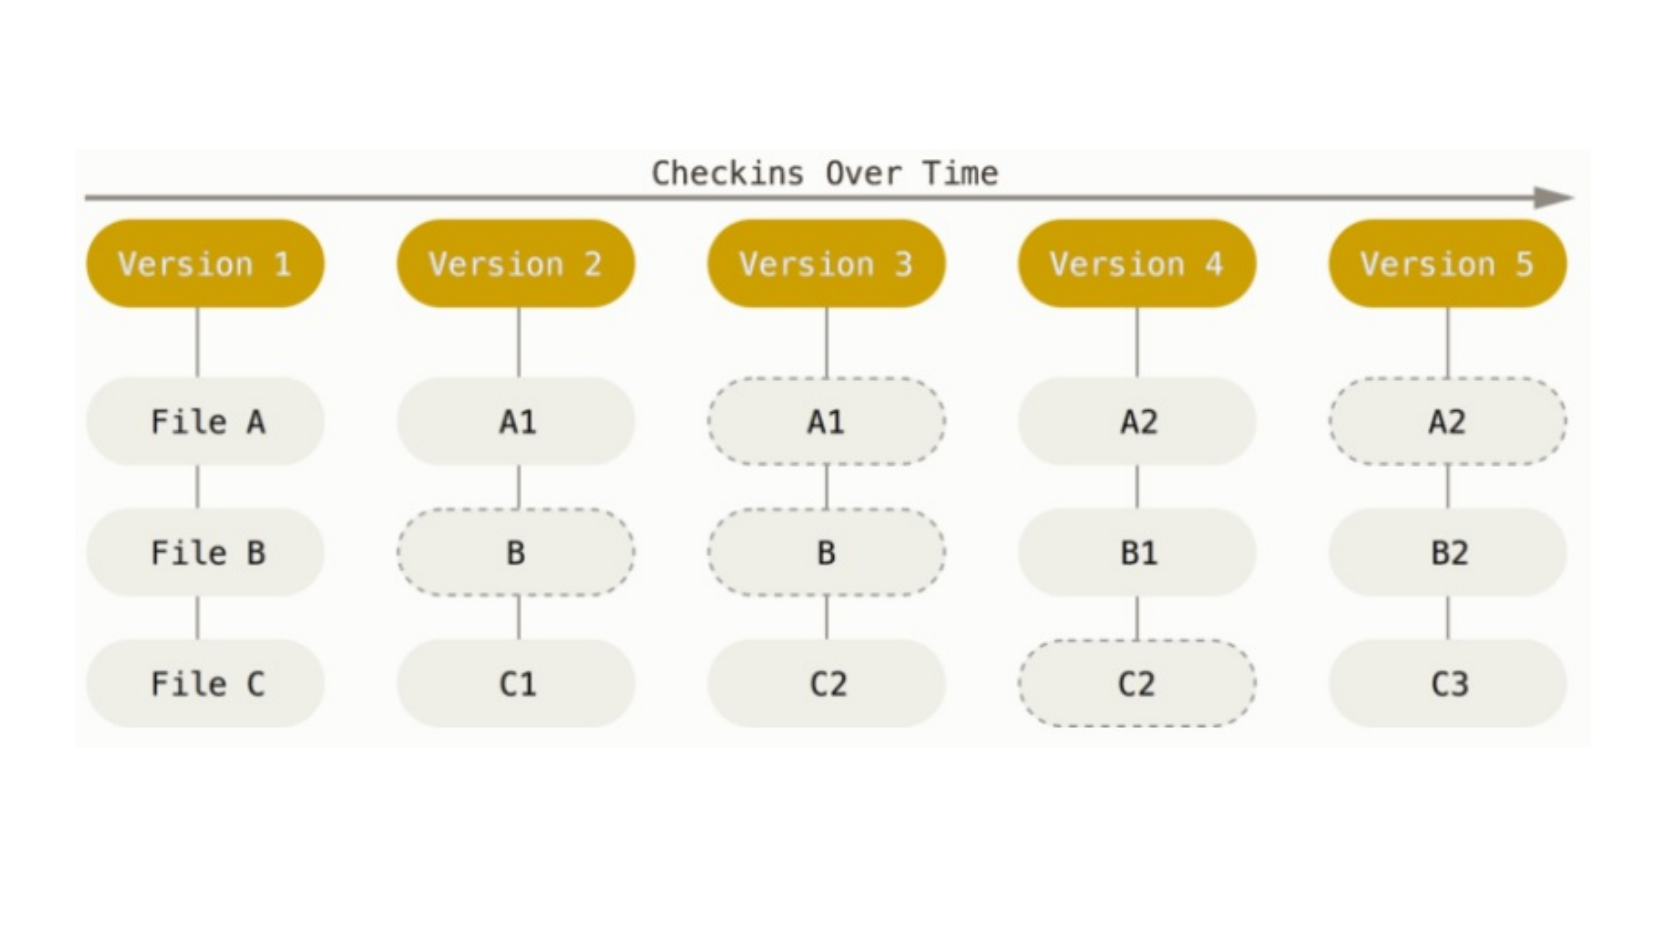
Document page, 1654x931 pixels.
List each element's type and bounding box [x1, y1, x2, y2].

picture [75, 149, 1591, 748]
